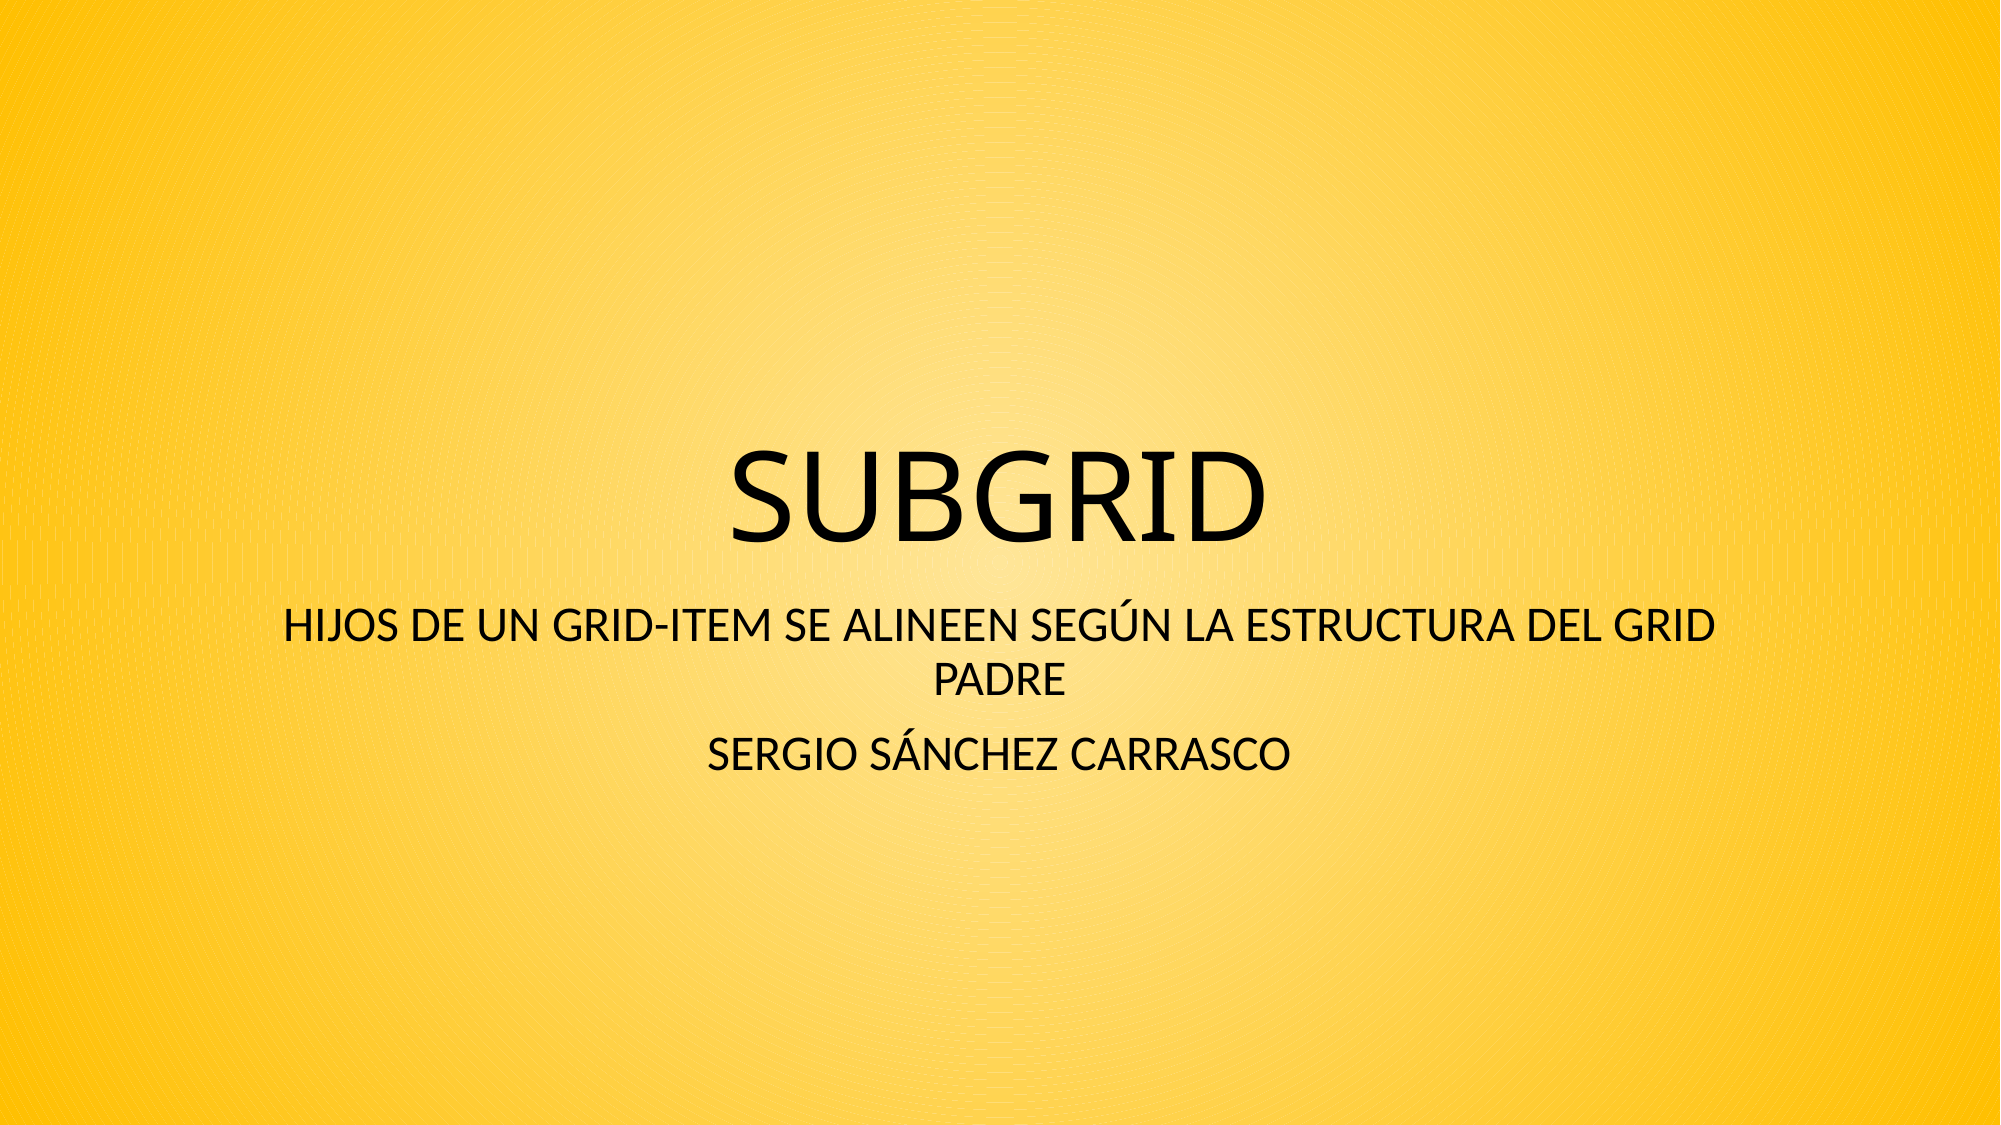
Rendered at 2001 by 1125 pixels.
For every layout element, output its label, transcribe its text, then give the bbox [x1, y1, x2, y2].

subtitle HIJOS DE UN GRID-ITEM SE ALINEEN SEGÚN LA ESTRUCTURA DEL GRID PADRE SERGIO SÁNCHEZ CARRASCO [249, 590, 1750, 863]
title SUBGRID [249, 184, 1750, 576]
